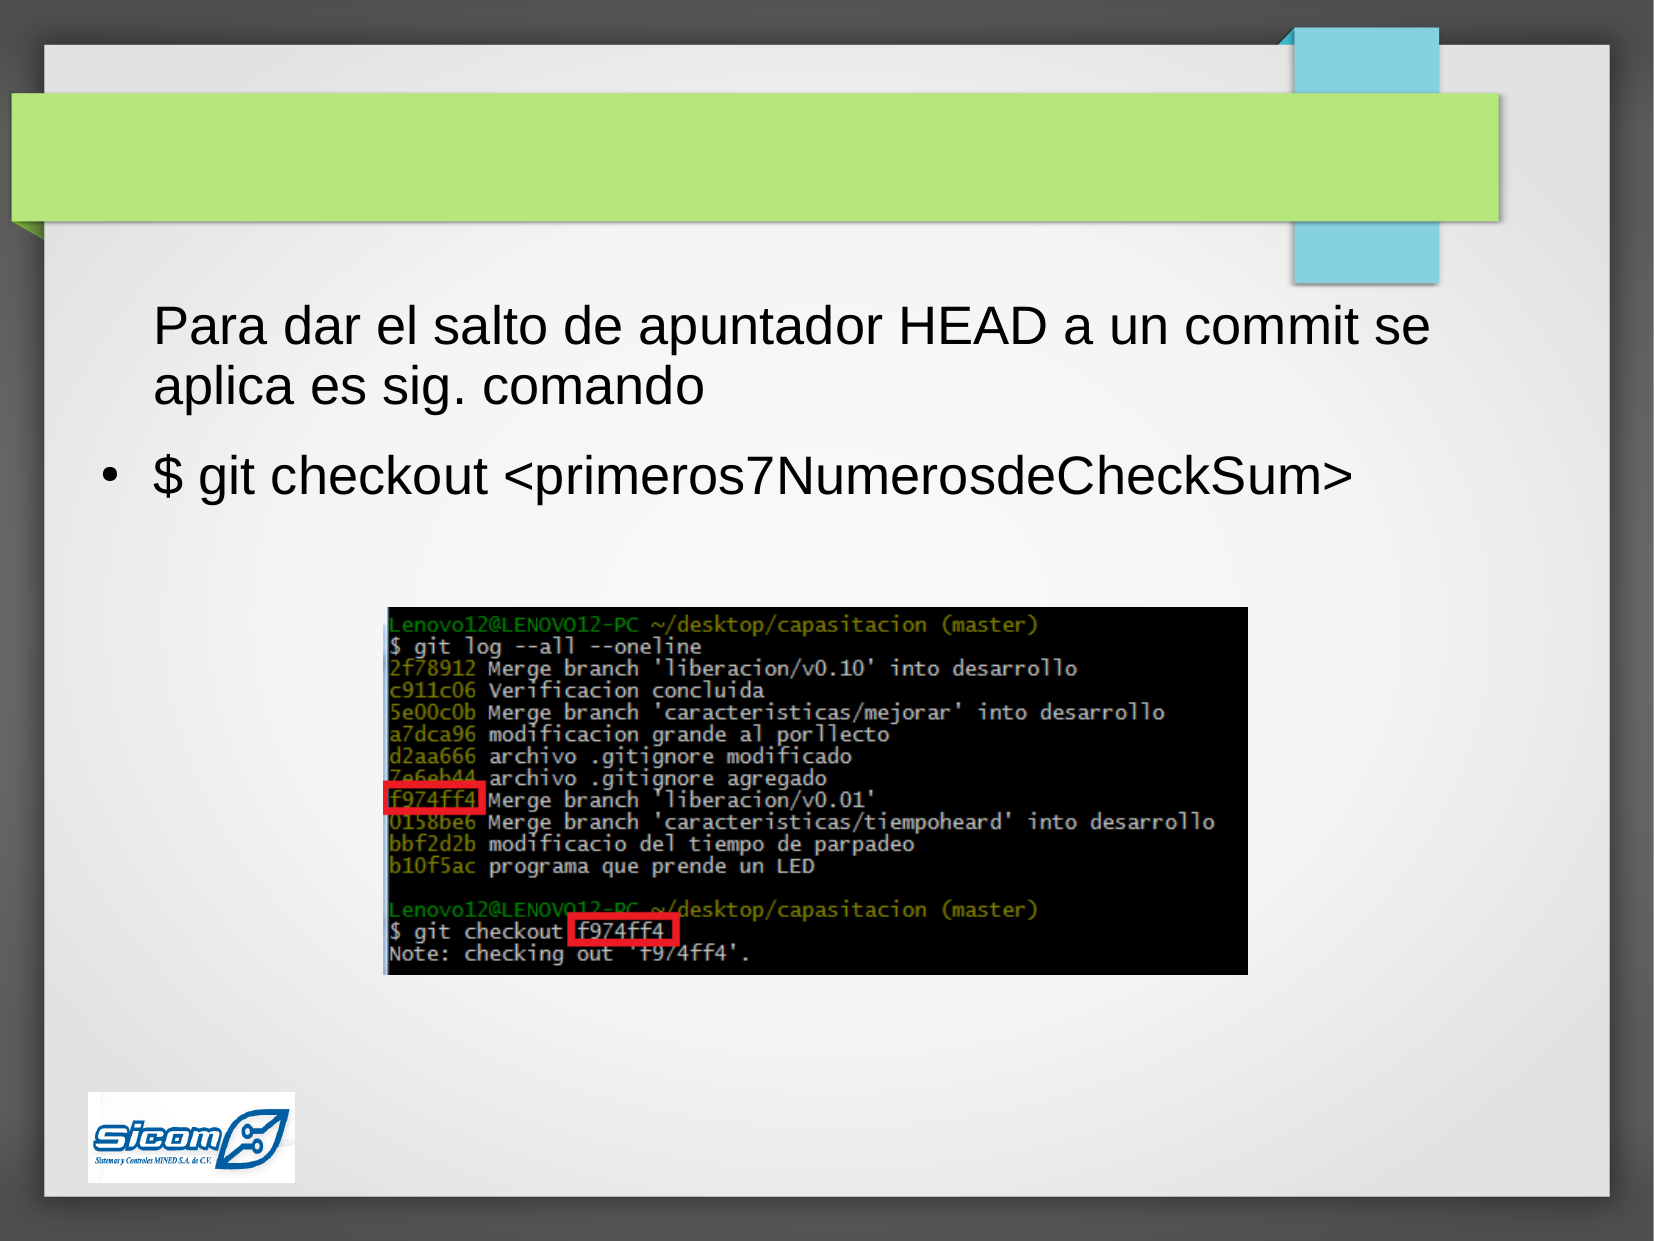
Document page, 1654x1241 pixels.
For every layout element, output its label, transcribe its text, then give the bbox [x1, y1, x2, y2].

list Para dar el salto de apuntador HEAD a un commit se aplica es sig. comando $ git checkout <primeros7NumerosdeCheckSum> [82, 295, 1571, 1015]
picture [0, 0, 1654, 1241]
